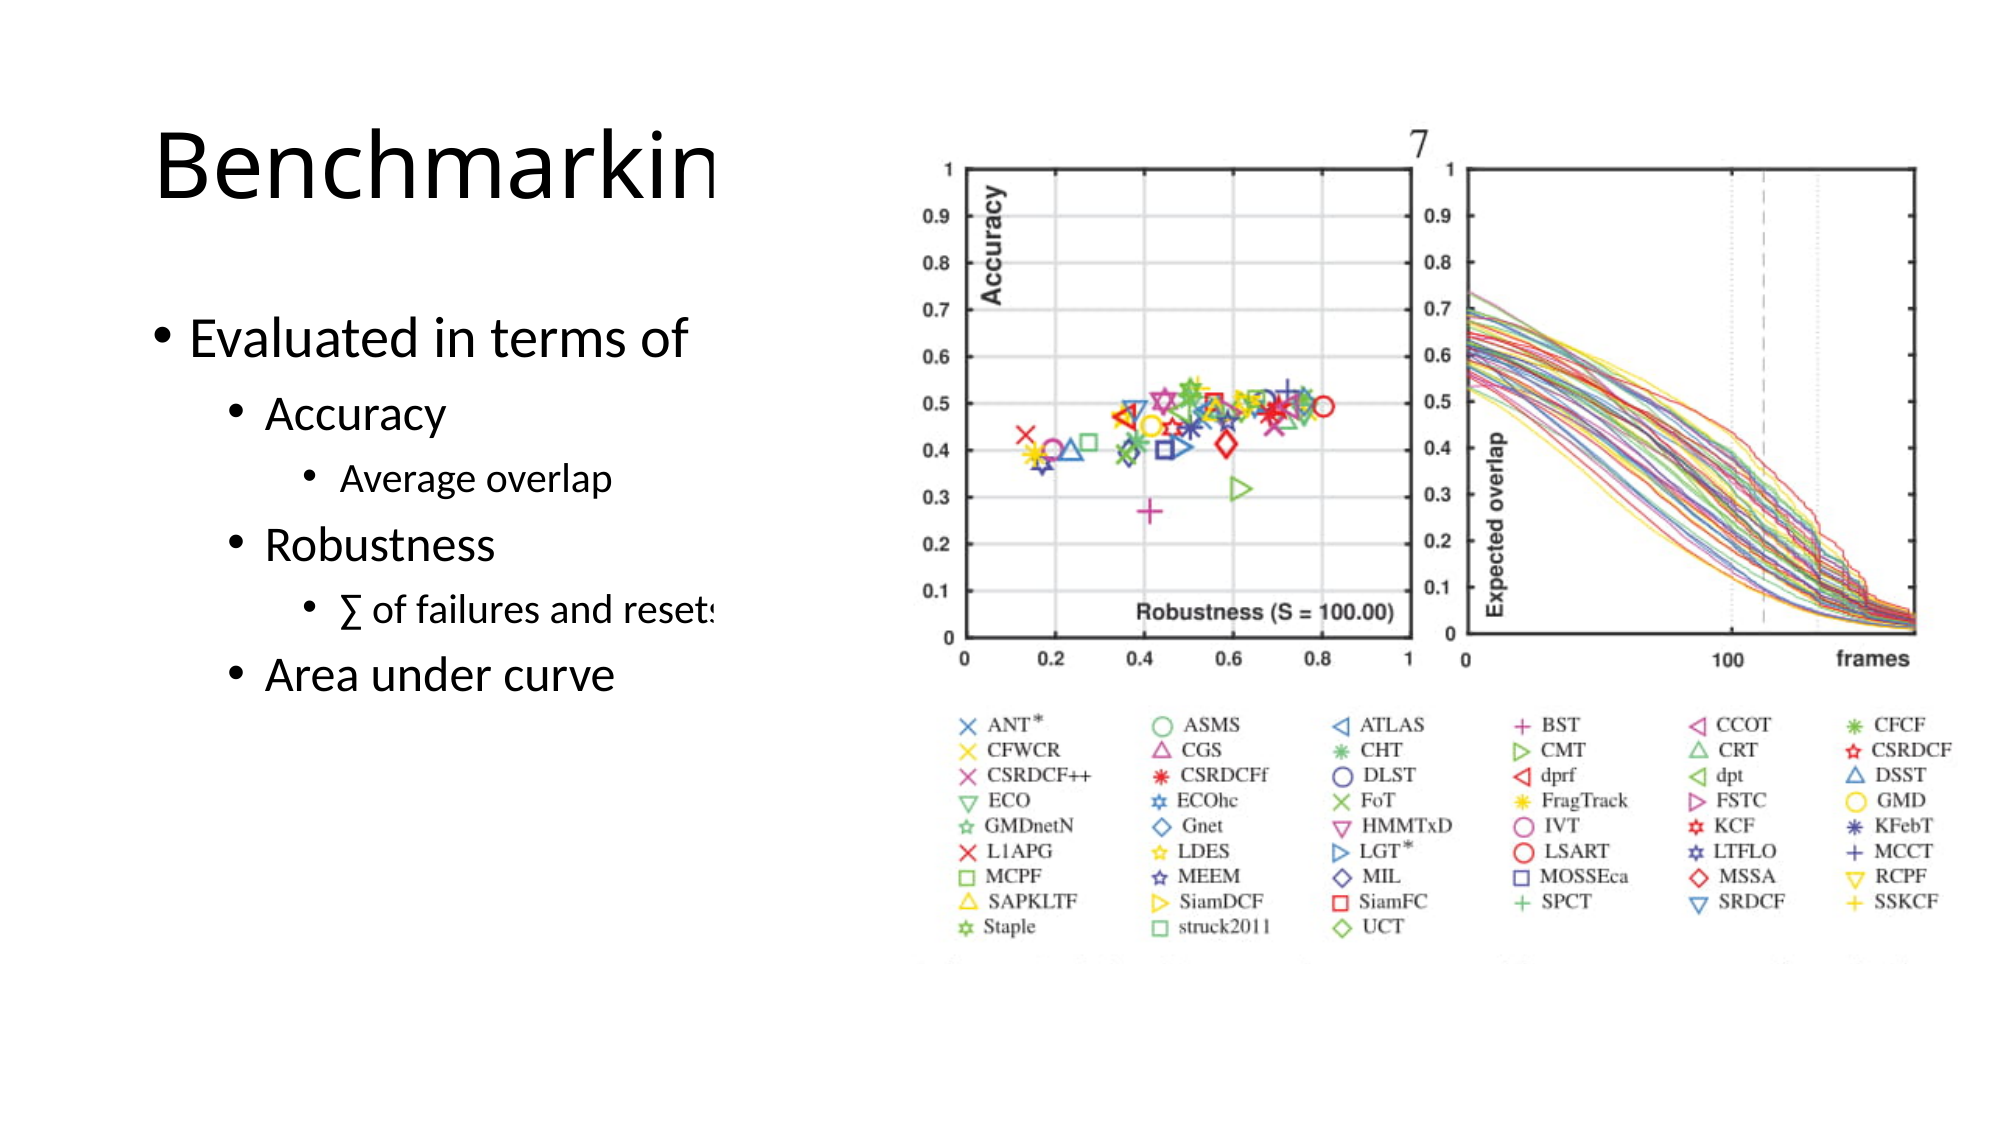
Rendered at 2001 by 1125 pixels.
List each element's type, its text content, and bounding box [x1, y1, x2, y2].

title Benchmarking [137, 59, 1863, 278]
list Evaluated in terms of Accuracy Average overlap Robustness ∑ of failures and resets Area under curve [137, 299, 1863, 1014]
picture [713, 111, 2000, 964]
